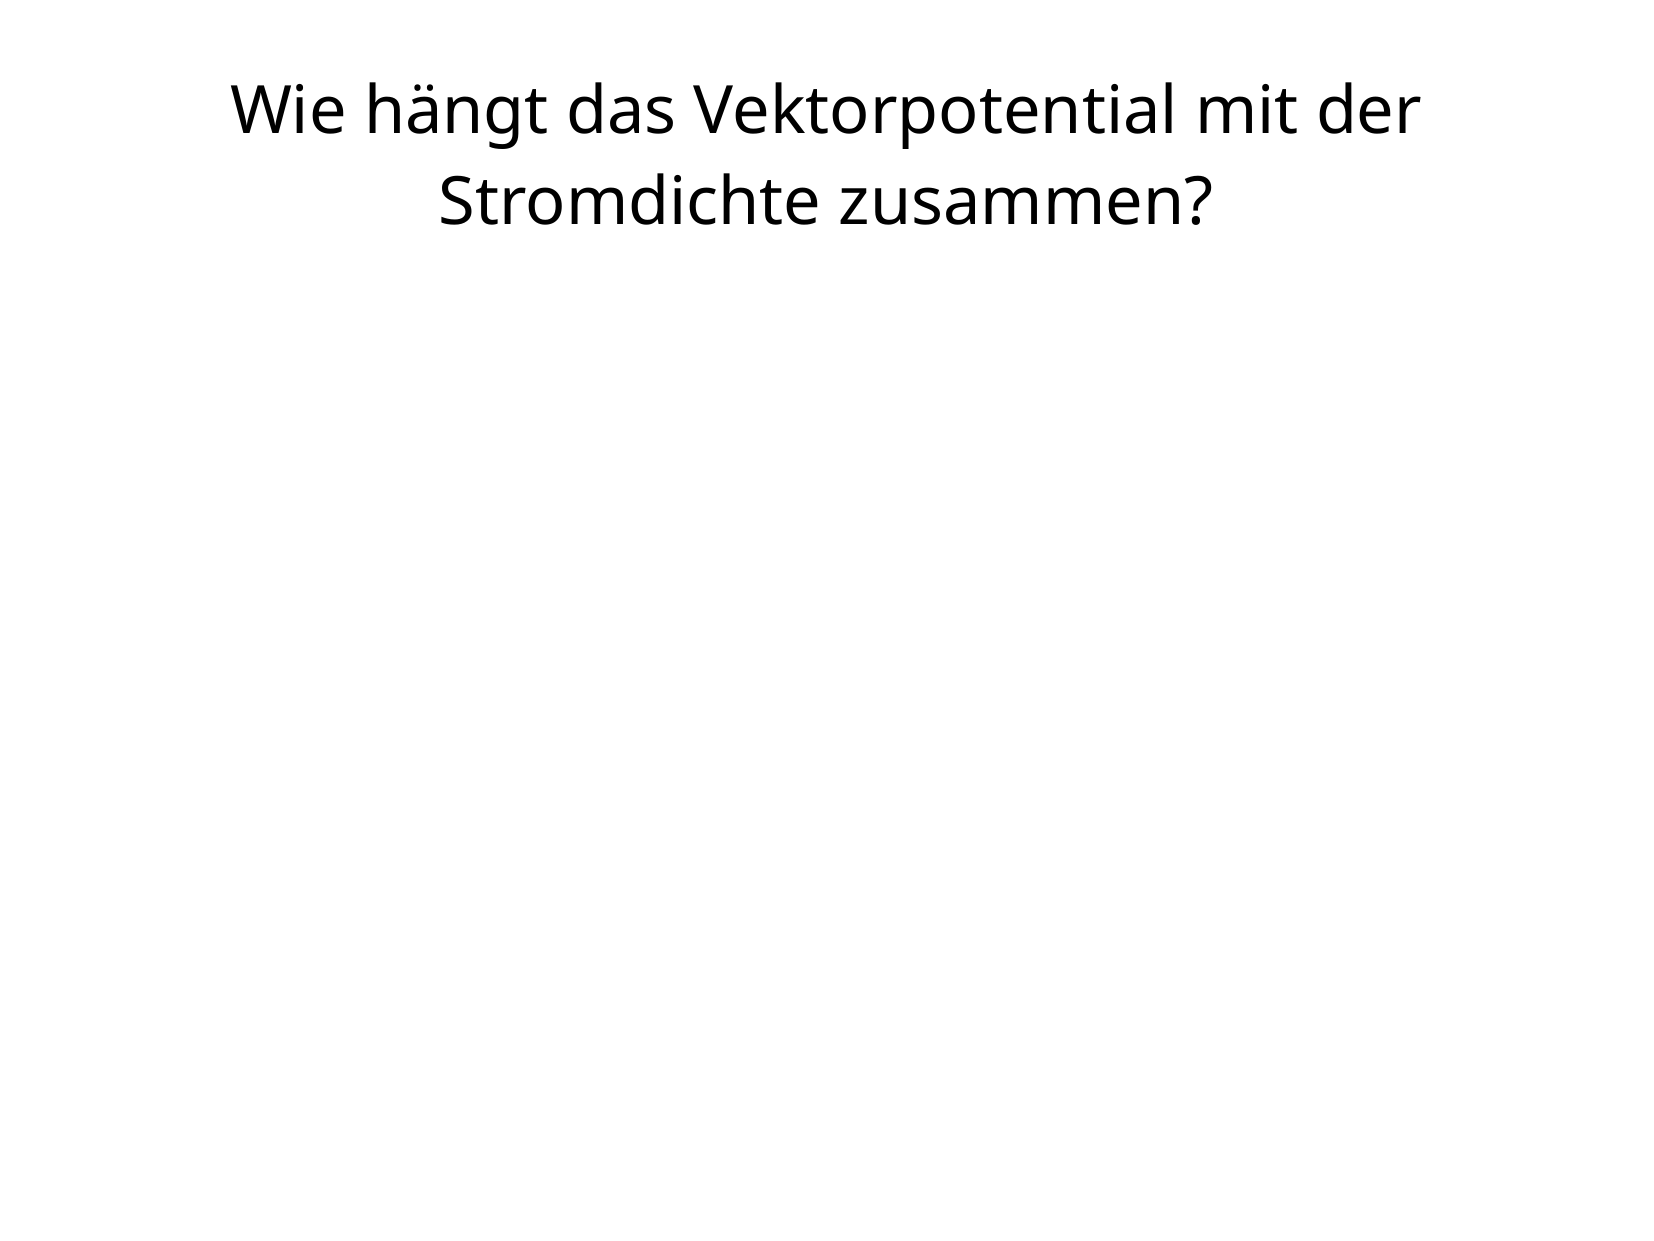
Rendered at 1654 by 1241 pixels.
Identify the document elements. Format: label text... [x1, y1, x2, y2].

title Wie hängt das Vektorpotential mit der Stromdichte zusammen? [82, 49, 1571, 257]
